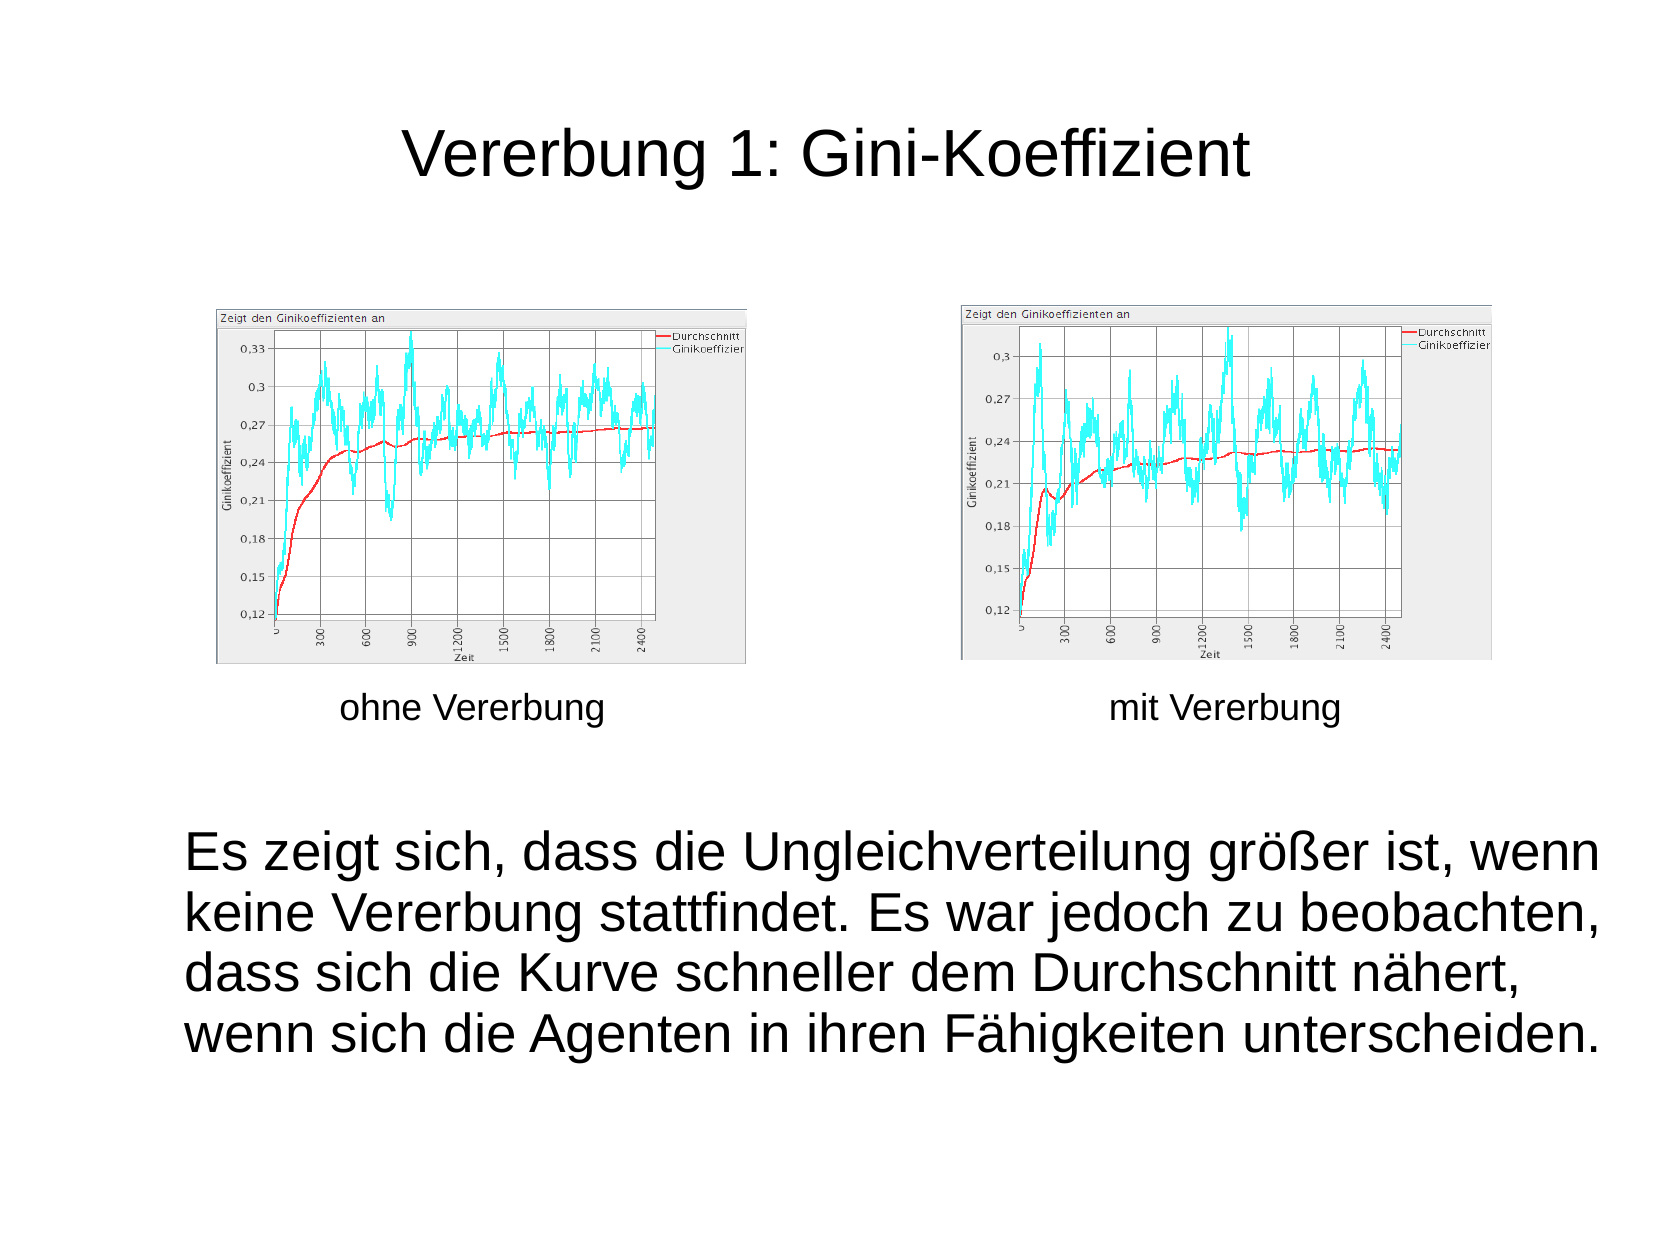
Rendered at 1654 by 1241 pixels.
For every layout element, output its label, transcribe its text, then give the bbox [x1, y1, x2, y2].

list Es zeigt sich, dass die Ungleichverteilung größer ist, wenn keine Vererbung stattfindet. Es war jedoch zu beobachten, dass sich die Kurve schneller dem Durchschnitt nähert, wenn sich die Agenten in ihren Fähigkeiten unterscheiden. [118, 731, 1607, 1123]
chart [826, 295, 1553, 686]
text_box ohne Vererbung [206, 679, 739, 736]
chart [82, 290, 809, 681]
text_box mit Vererbung [974, 679, 1477, 736]
title Vererbung 1: Gini-Koeffizient [82, 49, 1571, 257]
